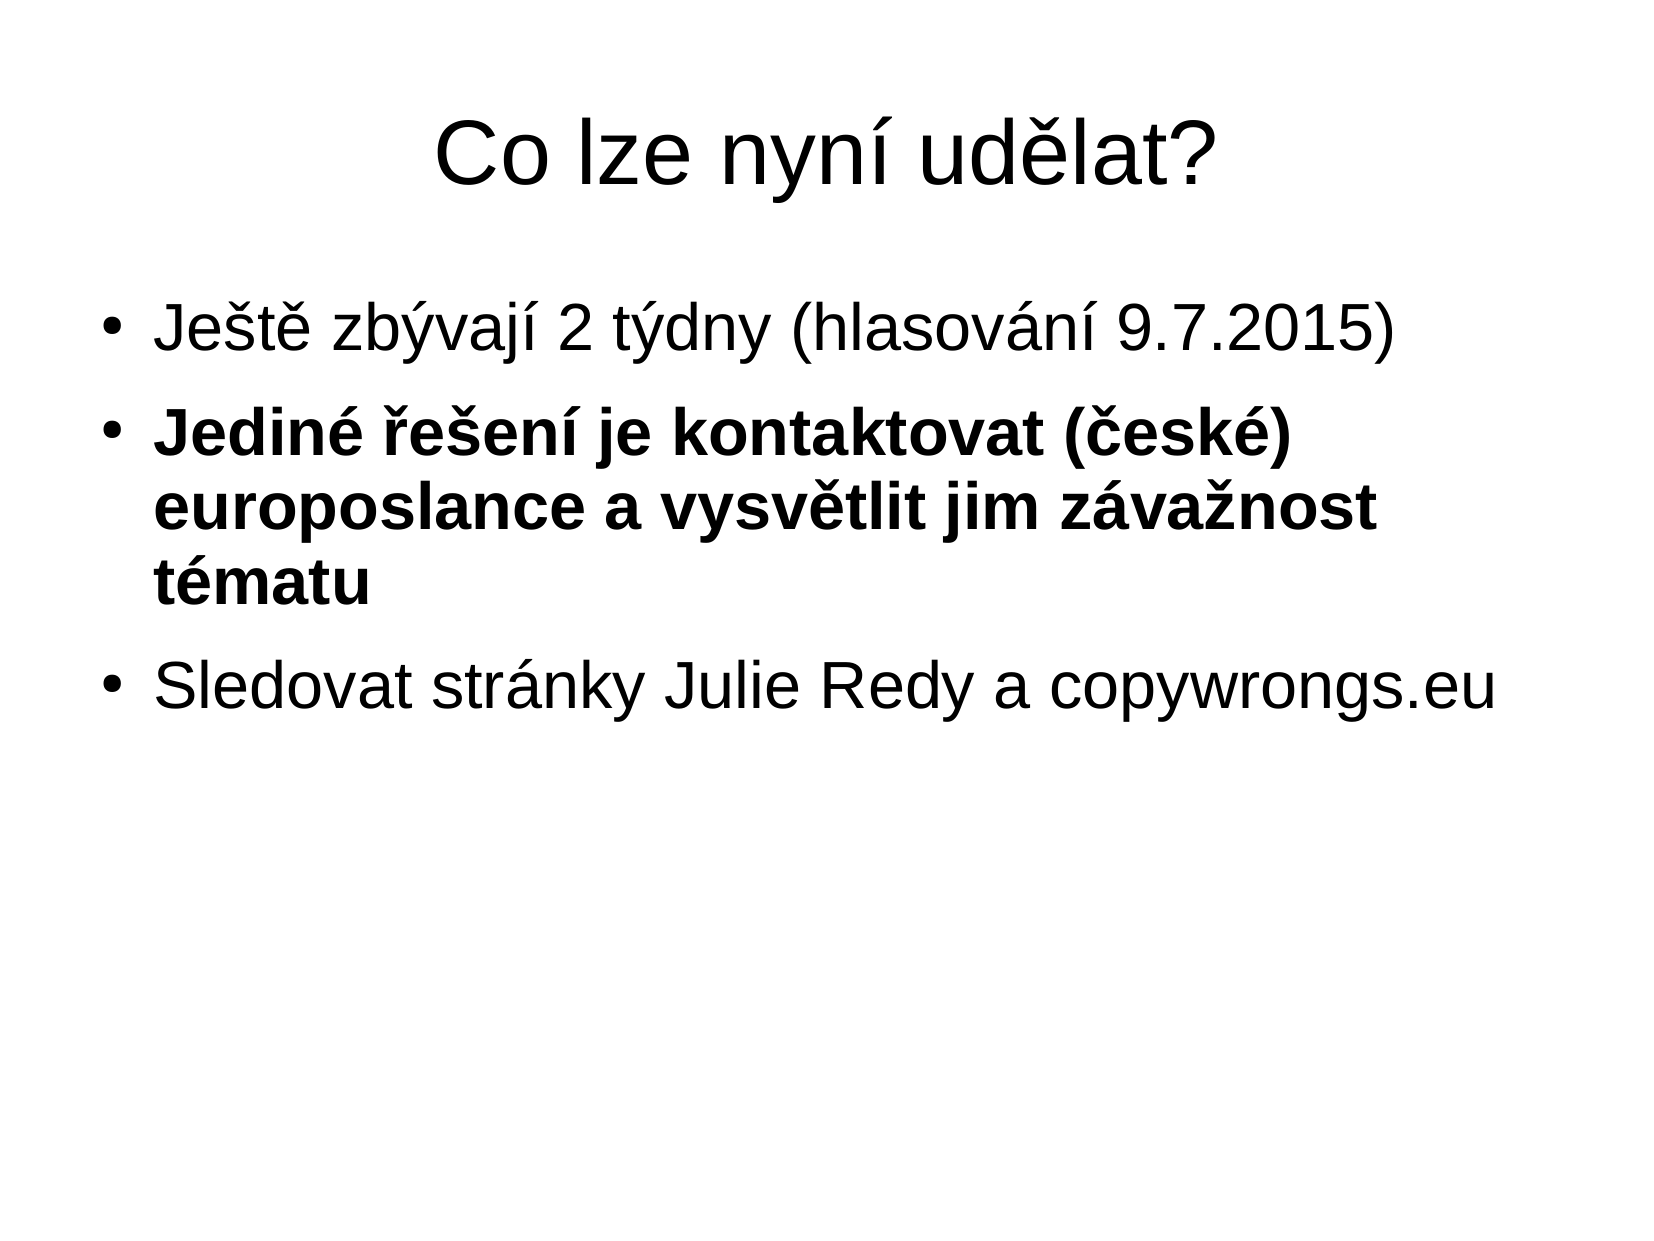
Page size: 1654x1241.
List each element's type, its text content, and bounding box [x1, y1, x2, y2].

list Ještě zbývají 2 týdny (hlasování 9.7.2015) Jediné řešení je kontaktovat (české) europoslance a vysvětlit jim závažnost tématu Sledovat stránky Julie Redy a copywrongs.eu [82, 290, 1571, 1010]
title Co lze nyní udělat? [82, 49, 1571, 257]
